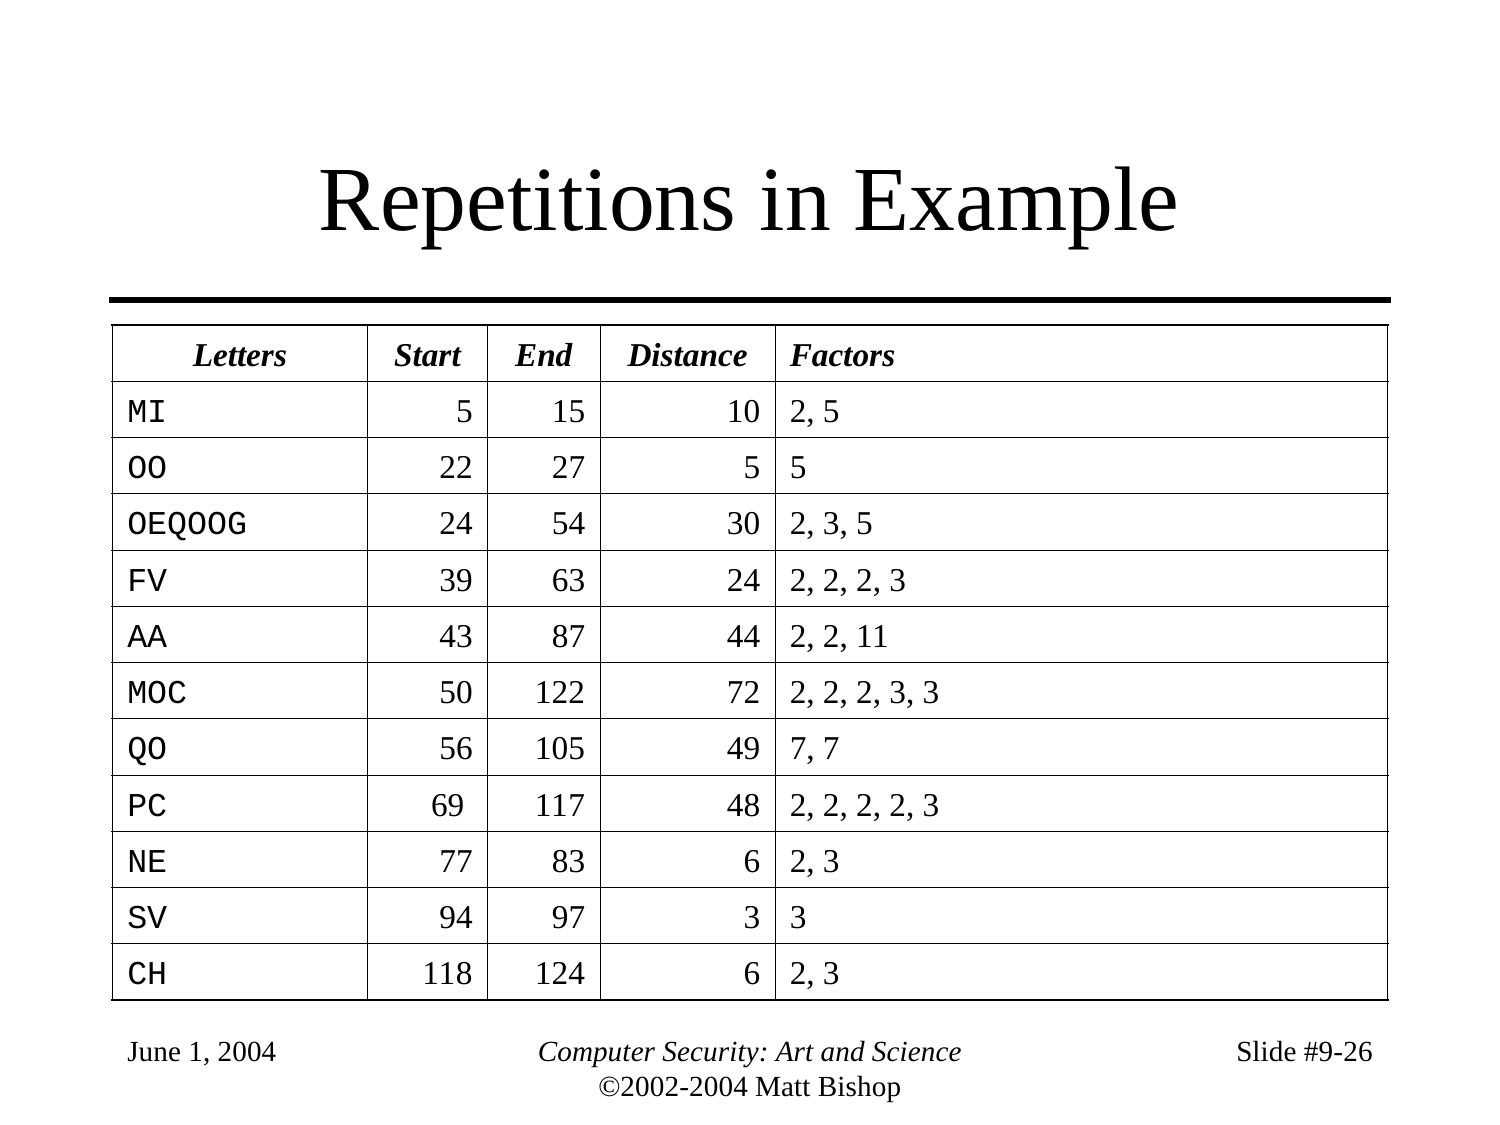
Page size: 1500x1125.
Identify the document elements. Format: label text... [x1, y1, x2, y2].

table_cell 2, 2, 2, 2, 3 [776, 776, 1387, 831]
table_cell 7, 7 [776, 719, 1387, 775]
table_header Start [368, 326, 487, 381]
table_cell 24 [601, 551, 775, 606]
table_cell FV [113, 551, 367, 606]
table_cell 6 [601, 832, 775, 887]
table_cell 2, 5 [776, 382, 1387, 437]
table_cell 69 [368, 776, 487, 831]
table_cell 5 [776, 438, 1387, 493]
table_cell 2, 2, 2, 3, 3 [776, 663, 1387, 718]
table_cell MOC [113, 663, 367, 718]
table_cell 39 [368, 551, 487, 606]
table_cell SV [113, 888, 367, 943]
table_cell 10 [601, 382, 775, 437]
table_cell OO [113, 438, 367, 493]
table_cell QO [113, 719, 367, 775]
table_cell 15 [488, 382, 600, 437]
table_header Distance [601, 326, 775, 381]
table_cell 97 [488, 888, 600, 943]
table_cell 54 [488, 494, 600, 550]
table_cell 117 [488, 776, 600, 831]
table_header Letters [113, 326, 367, 381]
table_cell 27 [488, 438, 600, 493]
table_cell 22 [368, 438, 487, 493]
table_header End [488, 326, 600, 381]
table_cell 83 [488, 832, 600, 887]
table_cell 44 [601, 607, 775, 662]
table_cell CH [113, 944, 367, 999]
table_header Factors [776, 326, 1387, 381]
table_cell AA [113, 607, 367, 662]
table_cell 2, 3, 5 [776, 494, 1387, 550]
table_cell 43 [368, 607, 487, 662]
table_cell 3 [601, 888, 775, 943]
table_cell 2, 2, 2, 3 [776, 551, 1387, 606]
table_cell 30 [601, 494, 775, 550]
table_cell 124 [488, 944, 600, 999]
table_cell 63 [488, 551, 600, 606]
table_cell 72 [601, 663, 775, 718]
table_cell 6 [601, 944, 775, 999]
table_cell 2, 3 [776, 832, 1387, 887]
table_cell 105 [488, 719, 600, 775]
table_cell 48 [601, 776, 775, 831]
table_cell 122 [488, 663, 600, 718]
table_cell 94 [368, 888, 487, 943]
table_cell 77 [368, 832, 487, 887]
table_cell 87 [488, 607, 600, 662]
table_cell 5 [368, 382, 487, 437]
table_cell MI [113, 382, 367, 437]
table_cell 3 [776, 888, 1387, 943]
title Repetitions in Example [112, 99, 1388, 288]
table_cell 24 [368, 494, 487, 550]
table_cell PC [113, 776, 367, 831]
table_cell NE [113, 832, 367, 887]
table_cell OEQOOG [113, 494, 367, 550]
table_cell 5 [601, 438, 775, 493]
table_cell 49 [601, 719, 775, 775]
table_cell 118 [368, 944, 487, 999]
table_cell 2, 2, 11 [776, 607, 1387, 662]
table_cell 2, 3 [776, 944, 1387, 999]
table_cell 56 [368, 719, 487, 775]
table_cell 50 [368, 663, 487, 718]
